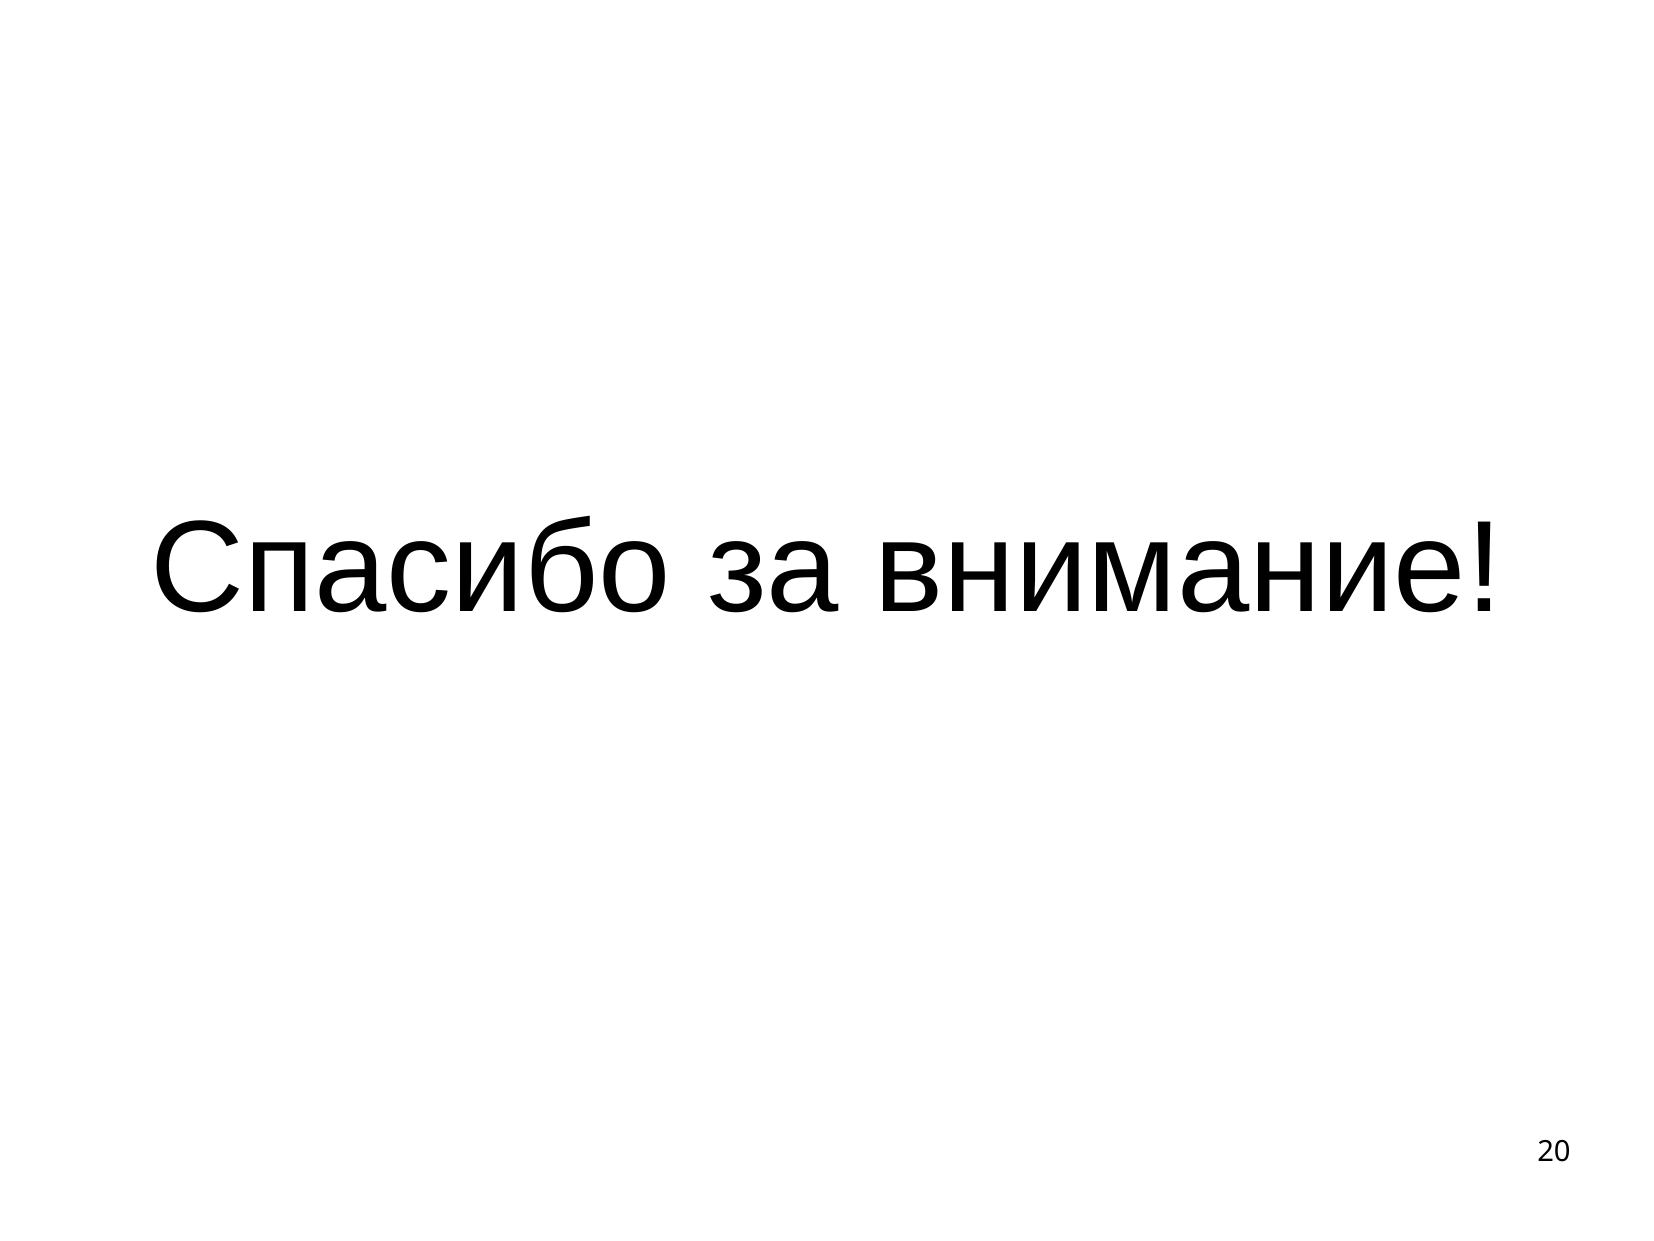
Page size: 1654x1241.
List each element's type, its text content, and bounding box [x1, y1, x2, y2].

title Спасибо за внимание! [82, 462, 1571, 670]
